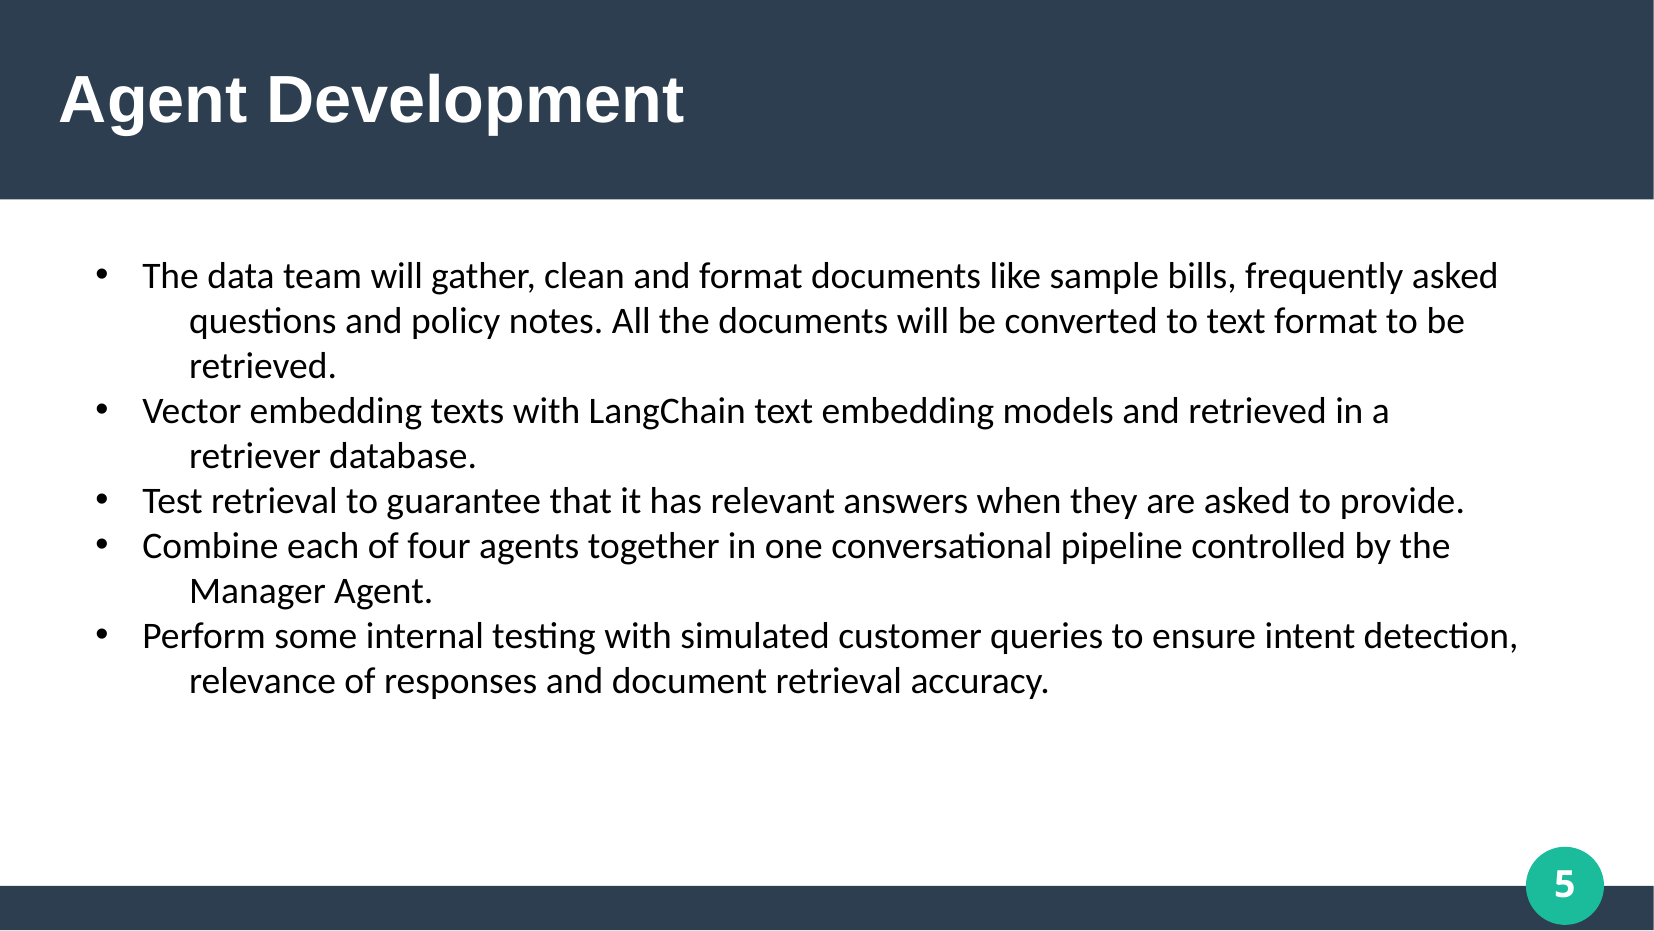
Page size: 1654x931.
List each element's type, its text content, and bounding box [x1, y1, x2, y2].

list [59, 243, 1595, 901]
title Agent Development [59, 37, 1595, 156]
text_box [1505, 848, 1625, 923]
text_box The data team will gather, clean and format documents like sample bills, frequently asked questions and policy notes. All the documents will be converted to text format to be retrieved. Vector embedding texts with LangChain text embedding models and retrieved in a retriever database. Test retrieval to guarantee that it has relevant answers when they are asked to provide. Combine each of four agents together in one conversational pipeline controlled by the Manager Agent. Perform some internal testing with simulated customer queries to ensure intent detection, relevance of responses and document retrieval accuracy. [80, 243, 1546, 714]
